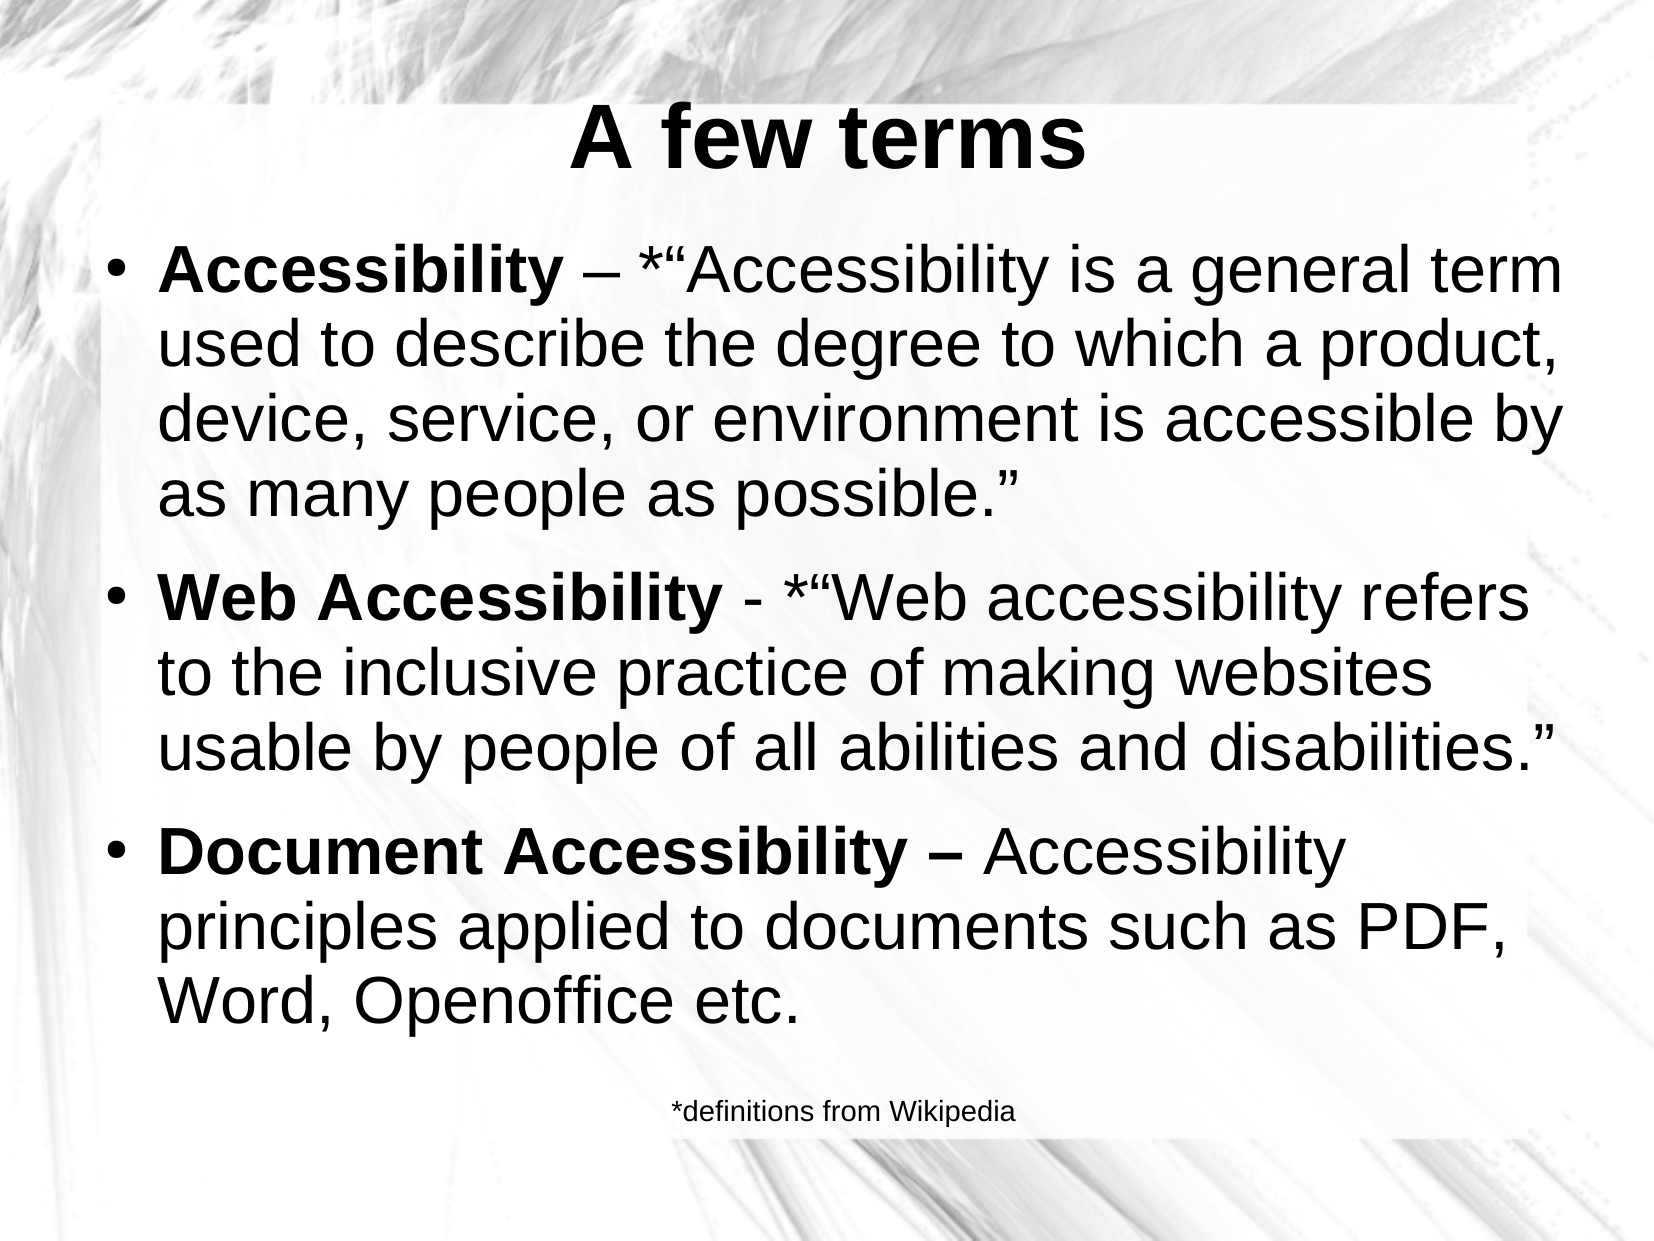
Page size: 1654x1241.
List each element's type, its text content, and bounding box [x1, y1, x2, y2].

list Accessibility – *“Accessibility is a general term used to describe the degree to which a product, device, service, or environment is accessible by as many people as possible.” Web Accessibility - *“Web accessibility refers to the inclusive practice of making websites usable by people of all abilities and disabilities.” Document Accessibility – Accessibility principles applied to documents such as PDF, Word, Openoffice etc. [86, 231, 1576, 1039]
picture [0, 0, 1654, 1241]
title A few terms [82, 49, 1576, 226]
title *definitions from Wikipedia [112, 1065, 1576, 1158]
